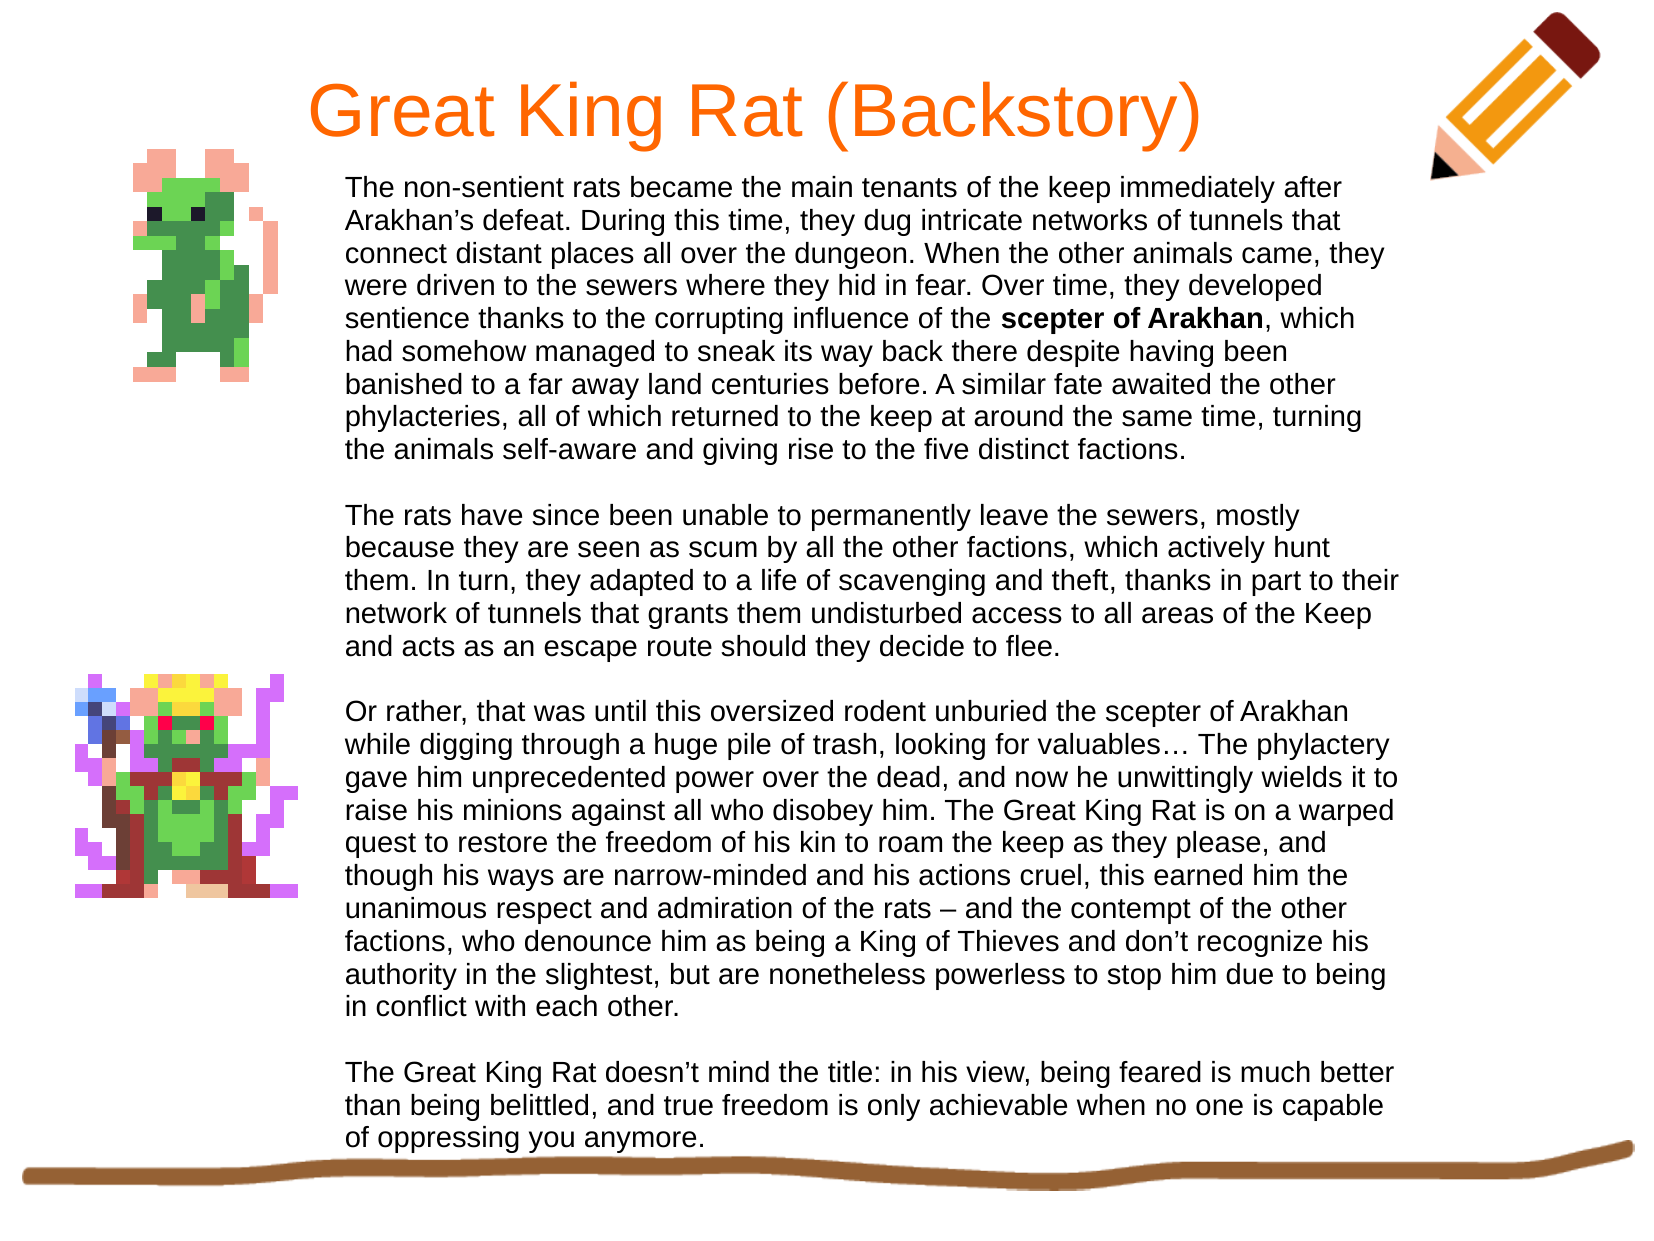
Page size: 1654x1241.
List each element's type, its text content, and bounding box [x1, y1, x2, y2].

title Great King Rat (Backstory) [82, 49, 1430, 172]
picture [75, 674, 298, 898]
picture [22, 1140, 330, 1191]
picture [1426, 1140, 1635, 1191]
text_box The non-sentient rats became the main tenants of the keep immediately after Arakhan’s defeat. During this time, they dug intricate networks of tunnels that connect distant places all over the dungeon. When the other animals came, they were driven to the sewers where they hid in fear. Over time, they developed sentience thanks to the corrupting influence of the scepter of Arakhan, which had somehow managed to sneak its way back there despite having been banished to a far away land centuries before. A similar fate awaited the other phylacteries, all of which returned to the keep at around the same time, turning the animals self-aware and giving rise to the five distinct factions. The rats have since been unable to permanently leave the sewers, mostly because they are seen as scum by all the other factions, which actively hunt them. In turn, they adapted to a life of scavenging and theft, thanks in part to their network of tunnels that grants them undisturbed access to all areas of the Keep and acts as an escape route should they decide to flee. Or rather, that was until this oversized rodent unburied the scepter of Arakhan while digging through a huge pile of trash, looking for valuables… The phylactery gave him unprecedented power over the dead, and now he unwittingly wields it to raise his minions against all who disobey him. The Great King Rat is on a warped quest to restore the freedom of his kin to roam the keep as they please, and though his ways are narrow-minded and his actions cruel, this earned him the unanimous respect and admiration of the rats – and the contempt of the other factions, who denounce him as being a King of Thieves and don’t recognize his authority in the slightest, but are nonetheless powerless to stop him due to being in conflict with each other. The Great King Rat doesn’t mind the title: in his view, being feared is much better than being belittled, and true freedom is only achievable when no one is capable of oppressing you anymore. [330, 163, 1426, 1241]
picture [75, 149, 307, 382]
picture [1430, 12, 1601, 181]
